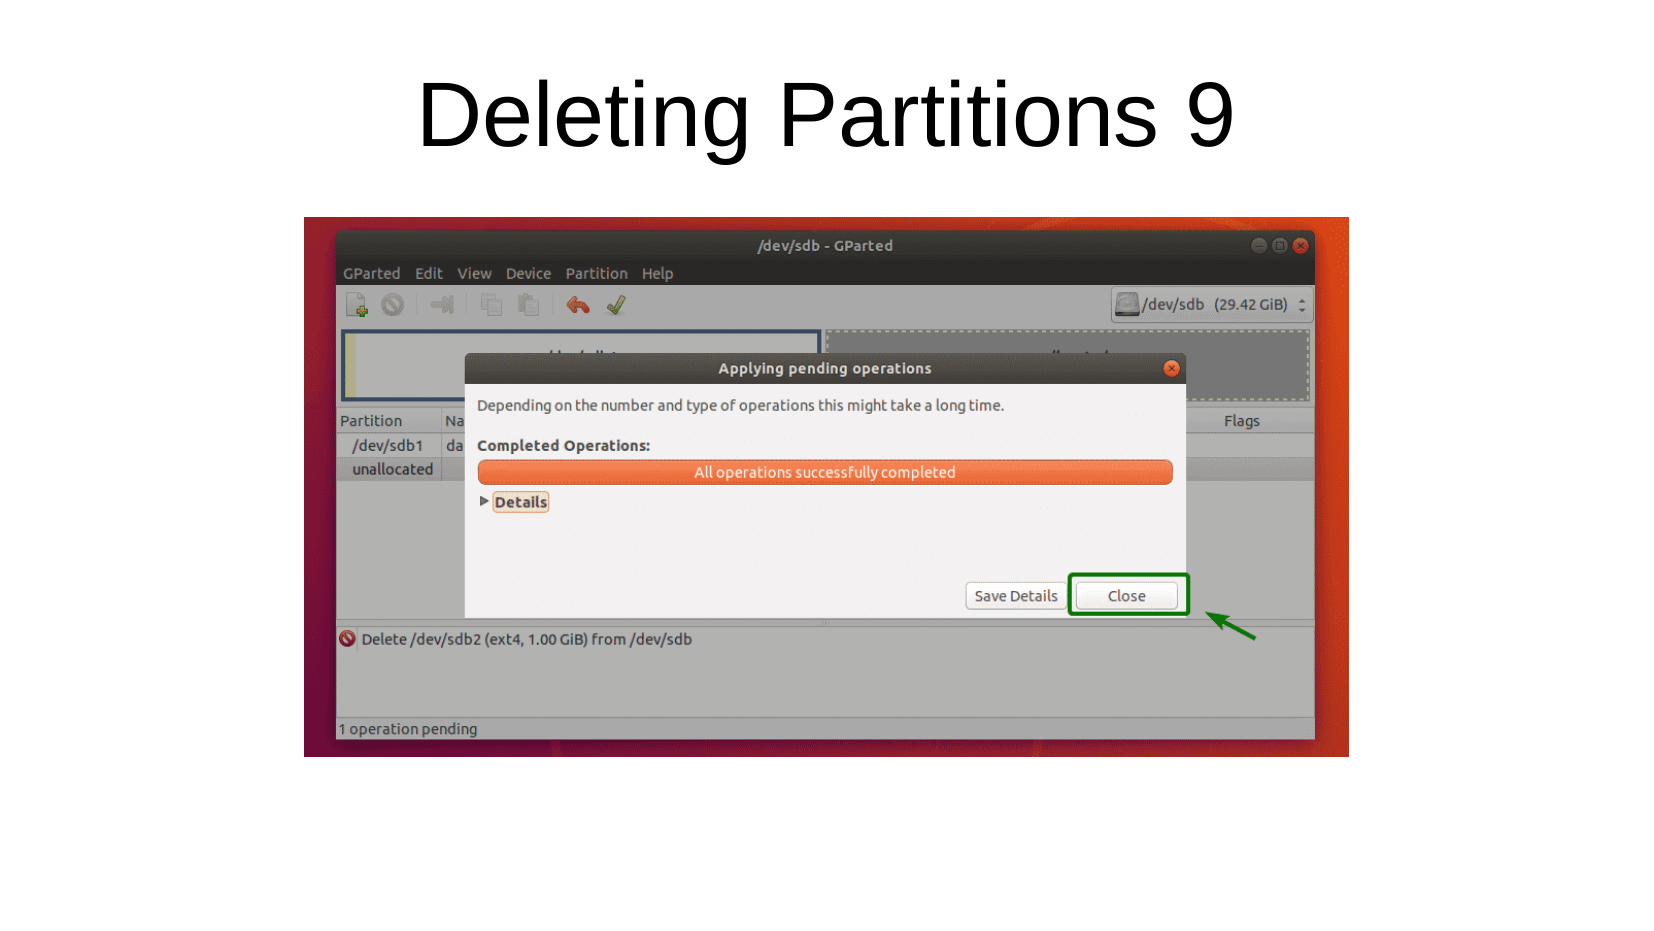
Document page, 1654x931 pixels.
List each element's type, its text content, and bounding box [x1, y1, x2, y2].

title Deleting Partitions 9 [82, 37, 1571, 193]
picture [304, 217, 1349, 758]
